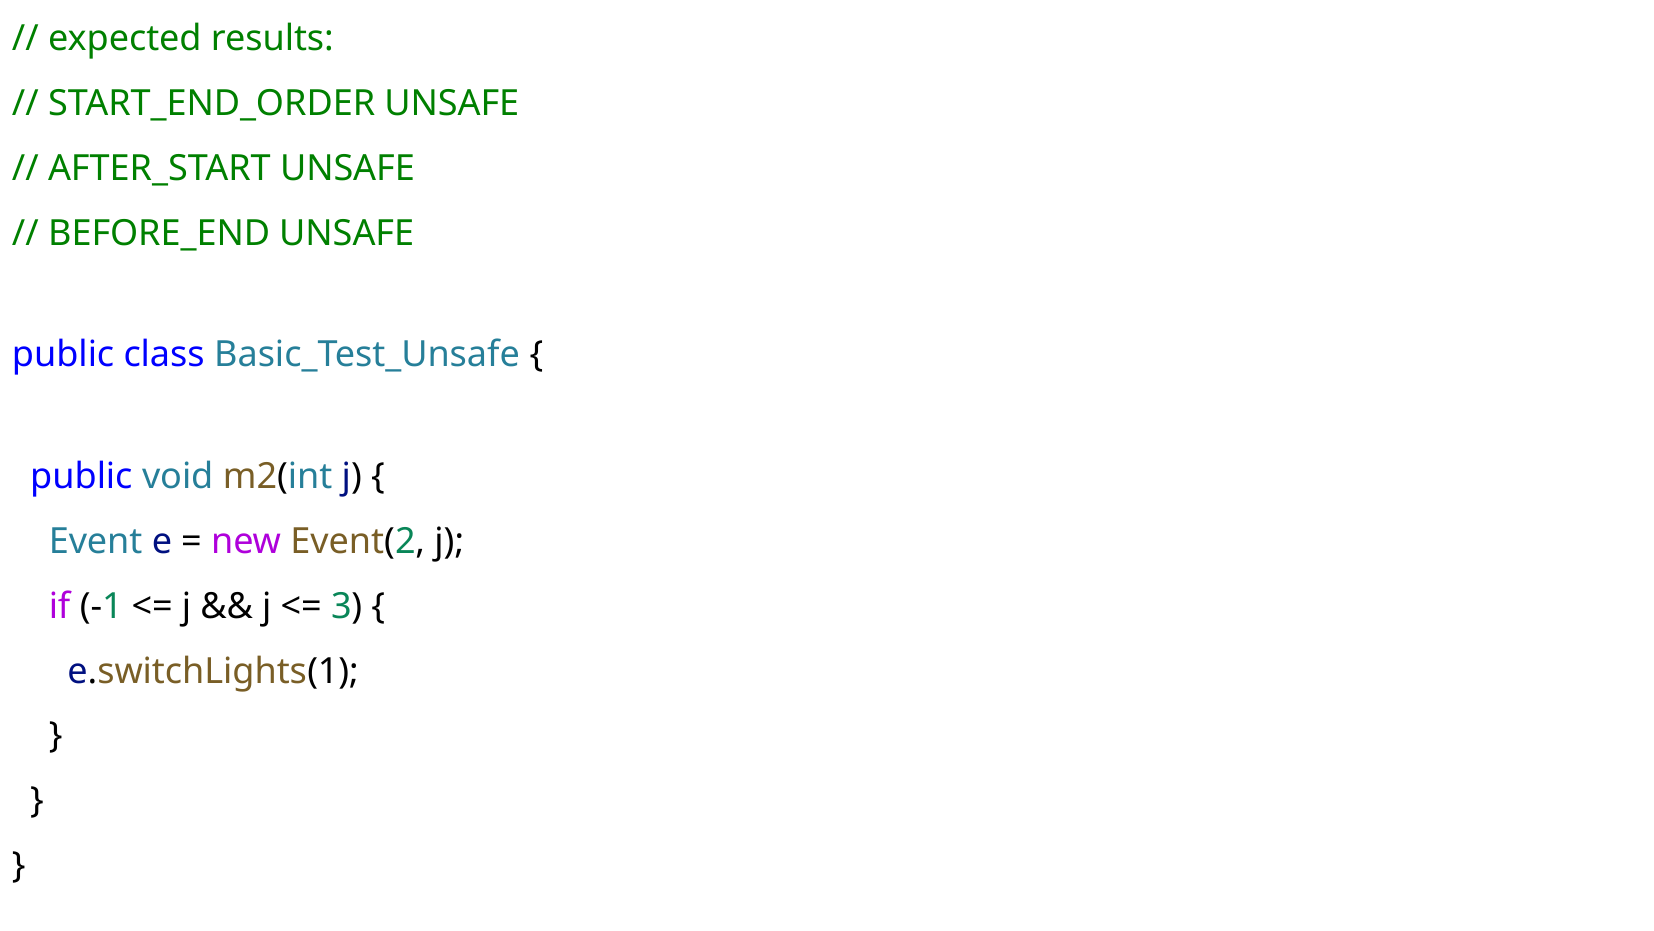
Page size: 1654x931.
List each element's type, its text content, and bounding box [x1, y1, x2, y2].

list // expected results: // START_END_ORDER UNSAFE // AFTER_START UNSAFE // BEFORE_END UNSAFE public class Basic_Test_Unsafe { public void m2(int j) { Event e = new Event(2, j); if (-1 <= j && j <= 3) { e.switchLights(1); } } } [11, 12, 1156, 901]
